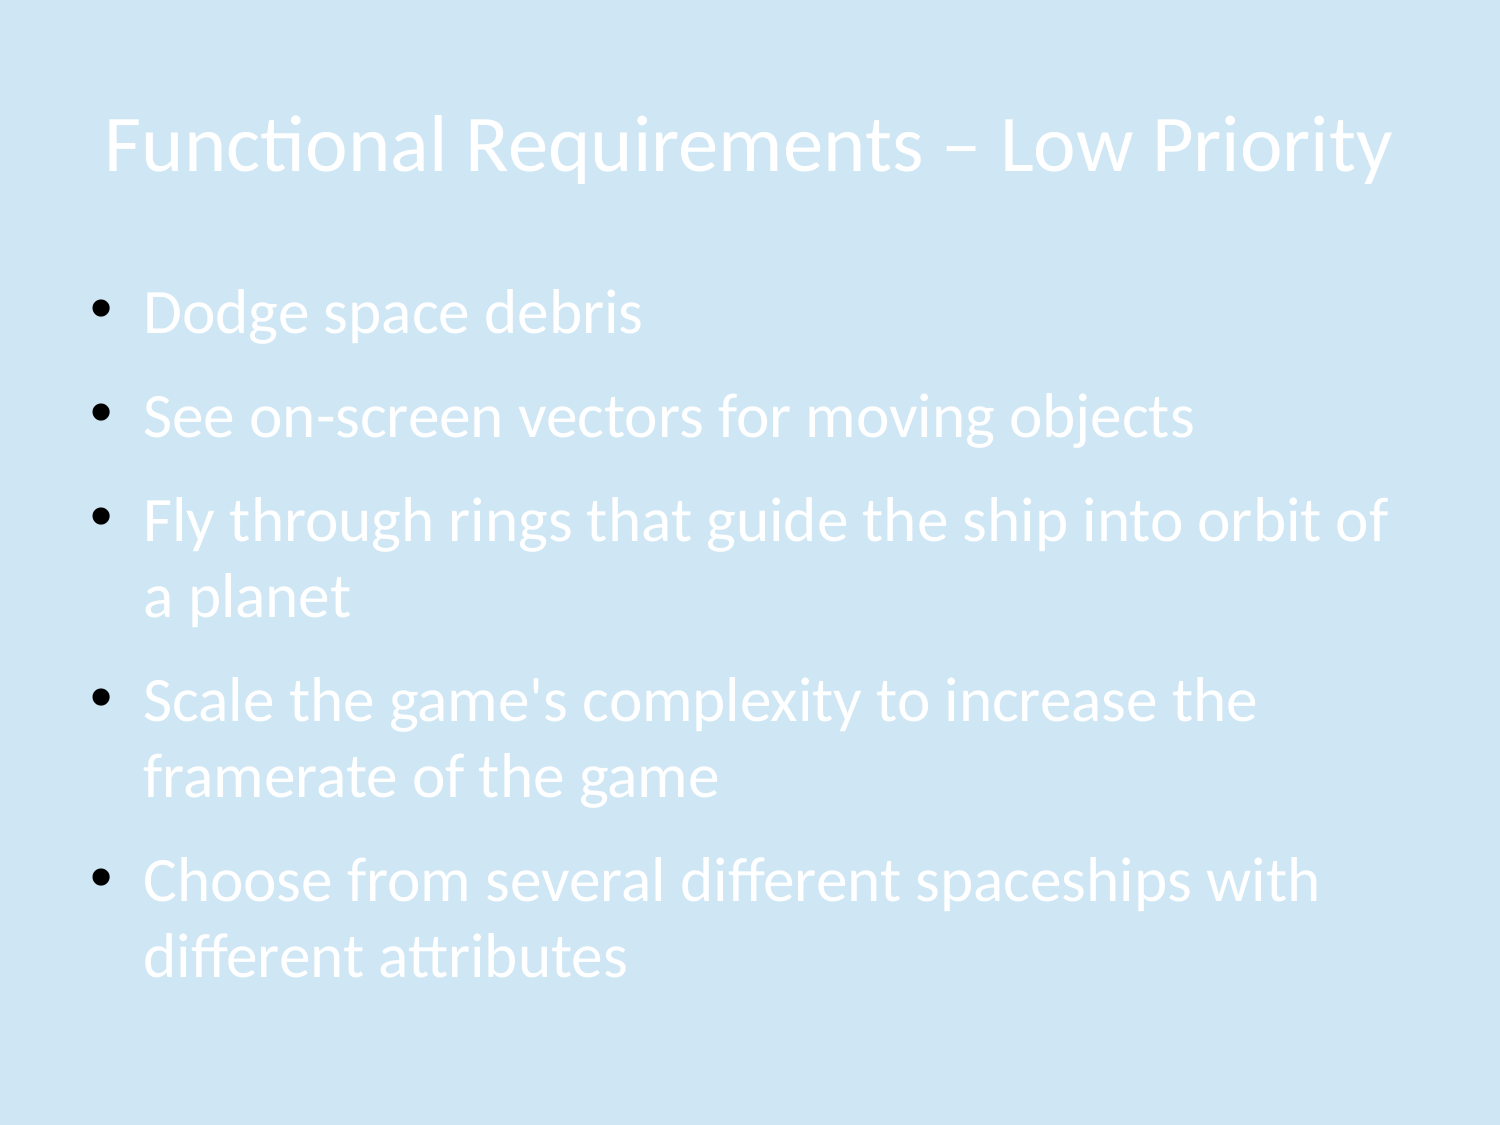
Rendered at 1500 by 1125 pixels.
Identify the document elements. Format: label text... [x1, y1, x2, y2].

title Functional Requirements – Low Priority [75, 45, 1425, 233]
list Dodge space debris See on-screen vectors for moving objects Fly through rings that guide the ship into orbit of a planet Scale the game's complexity to increase the framerate of the game Choose from several different spaceships with different attributes [75, 262, 1425, 1005]
